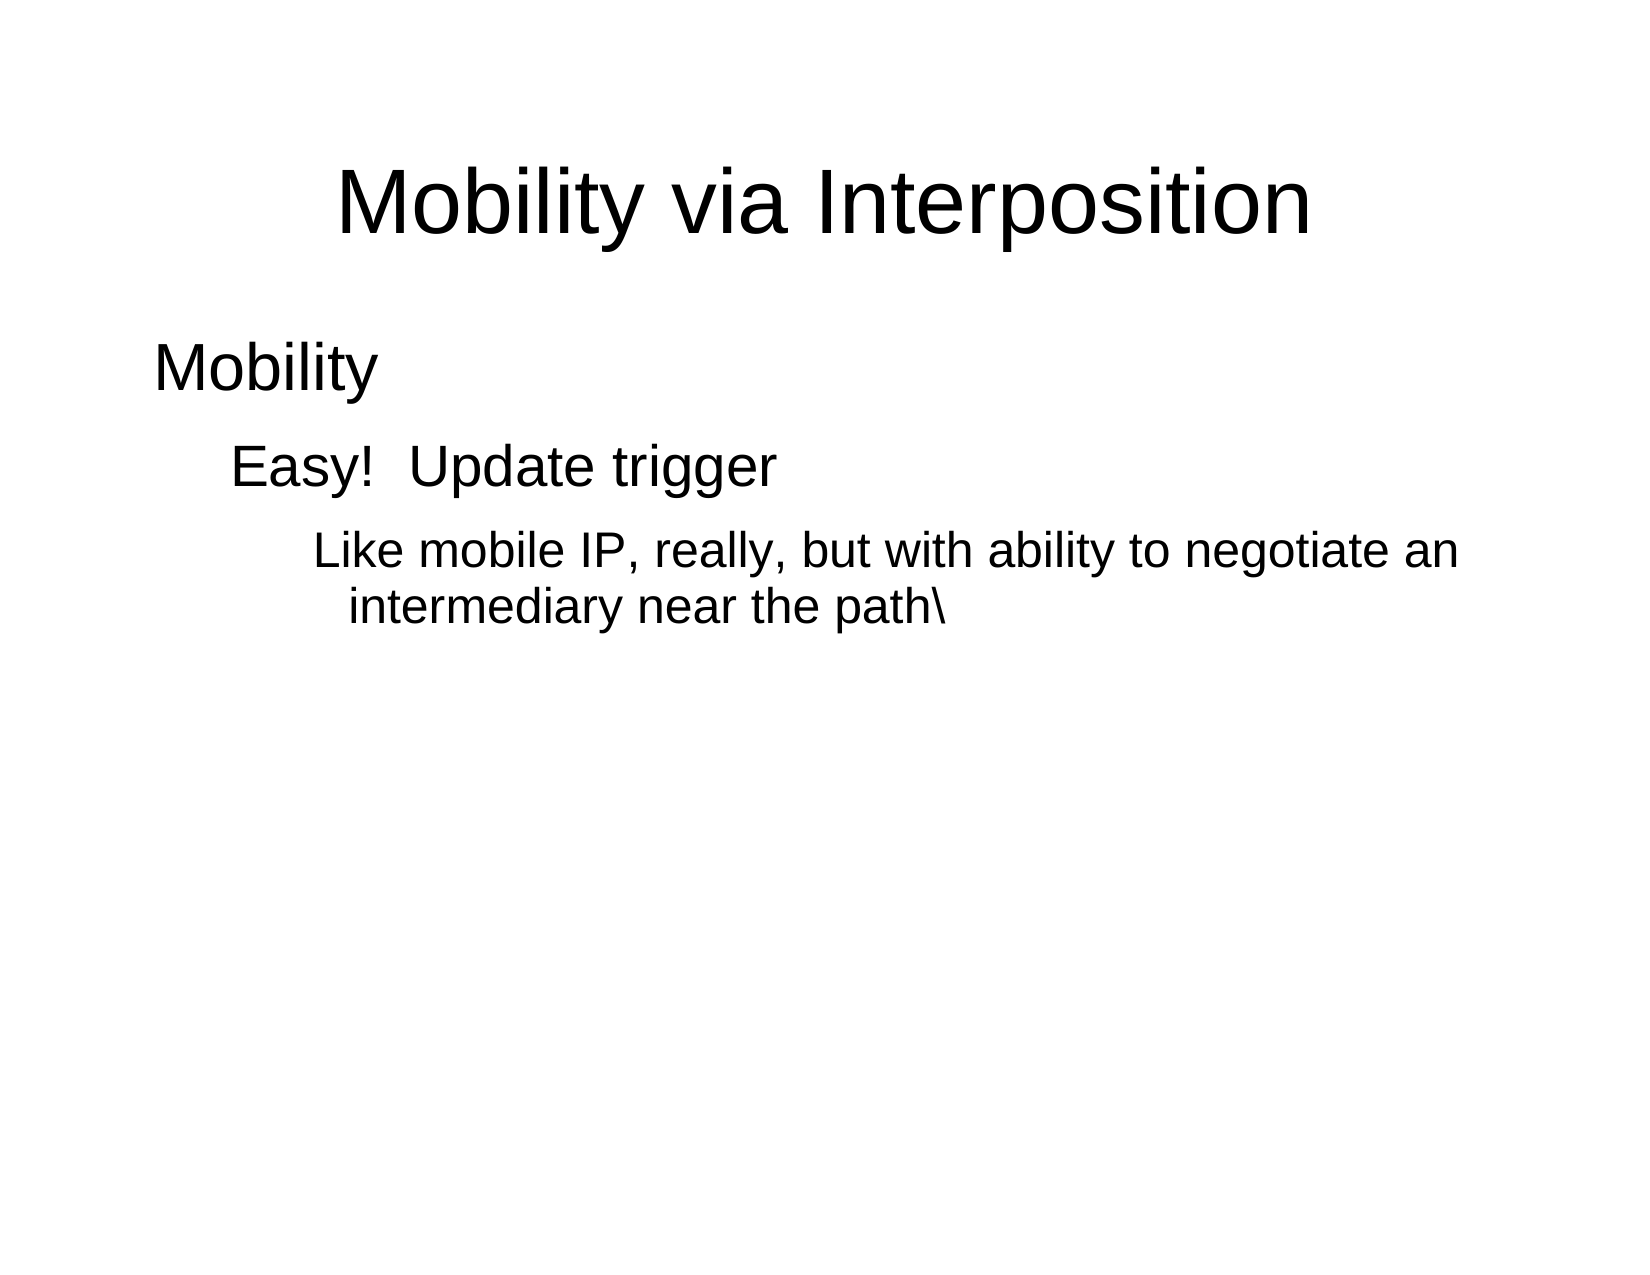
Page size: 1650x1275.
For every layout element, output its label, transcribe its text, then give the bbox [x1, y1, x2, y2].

list Mobility Easy! Update trigger Like mobile IP, really, but with ability to negotiate an intermediary near the path\ [135, 329, 1515, 1079]
title Mobility via Interposition [135, 112, 1515, 291]
